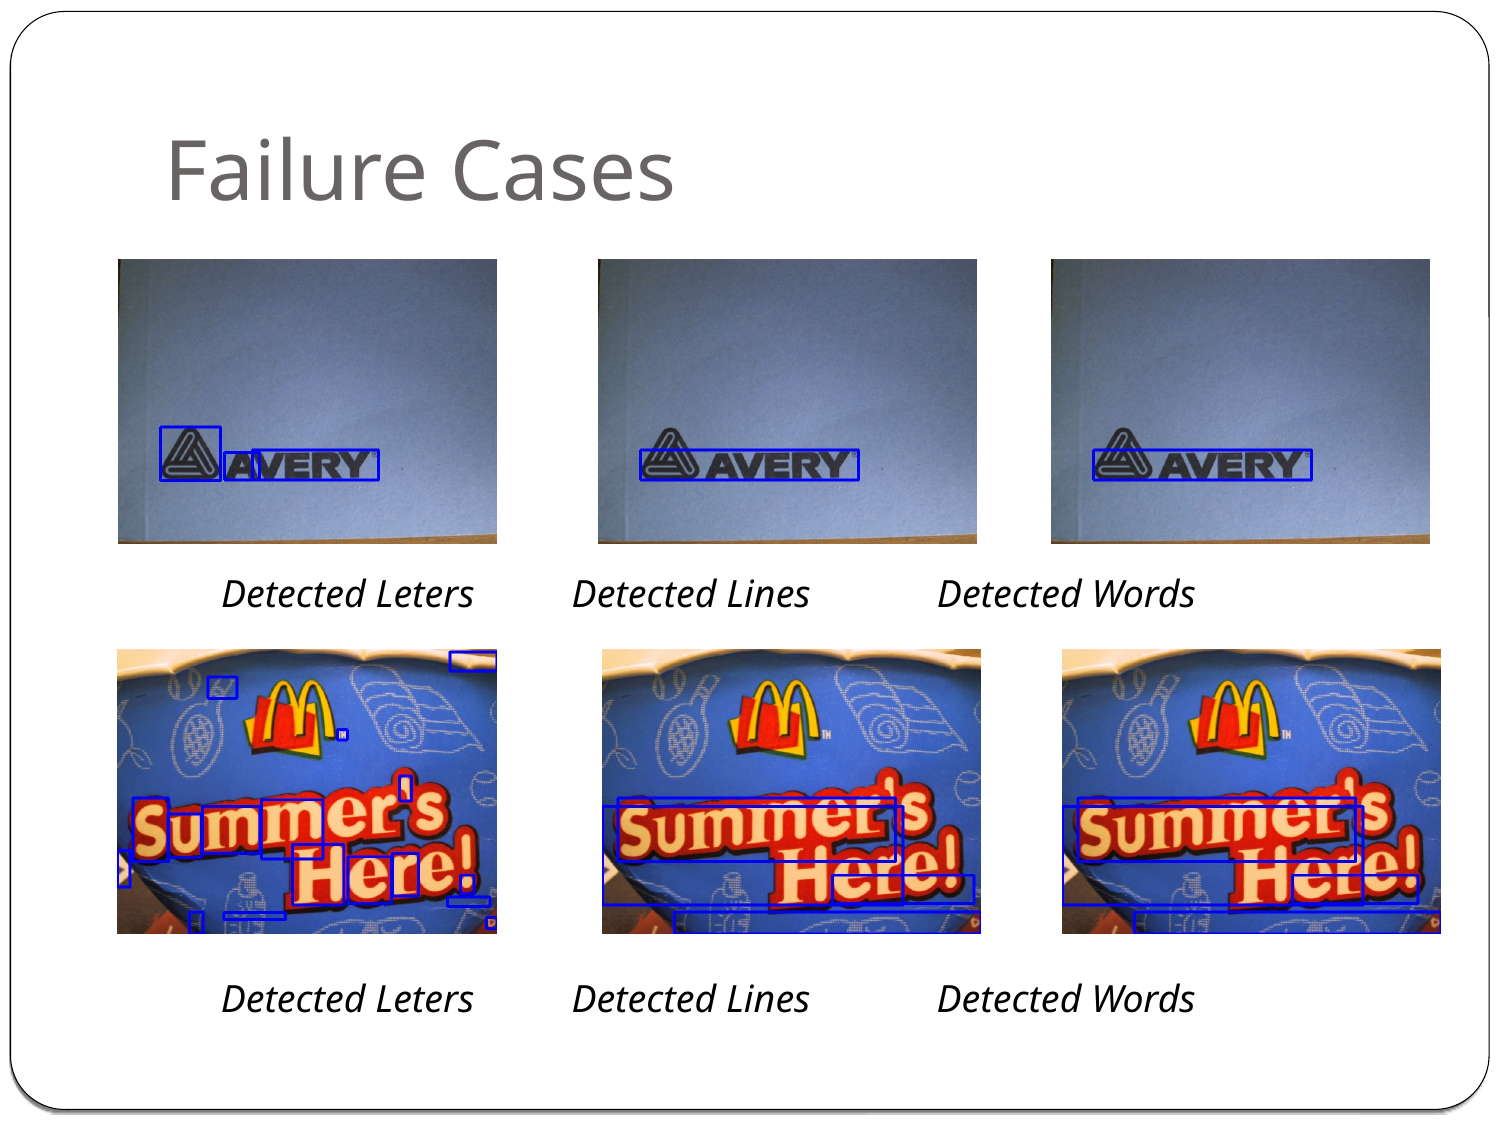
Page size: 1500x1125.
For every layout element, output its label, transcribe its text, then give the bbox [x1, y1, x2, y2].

picture [118, 259, 497, 544]
picture [1062, 649, 1441, 934]
picture [1051, 259, 1430, 544]
picture [602, 649, 981, 934]
text_box Detected Leters Detected Lines Detected Words [58, 562, 1465, 623]
picture [598, 259, 977, 544]
picture [117, 649, 497, 934]
text_box Detected Leters Detected Lines Detected Words [58, 967, 1465, 1028]
title Failure Cases [150, 45, 1425, 233]
